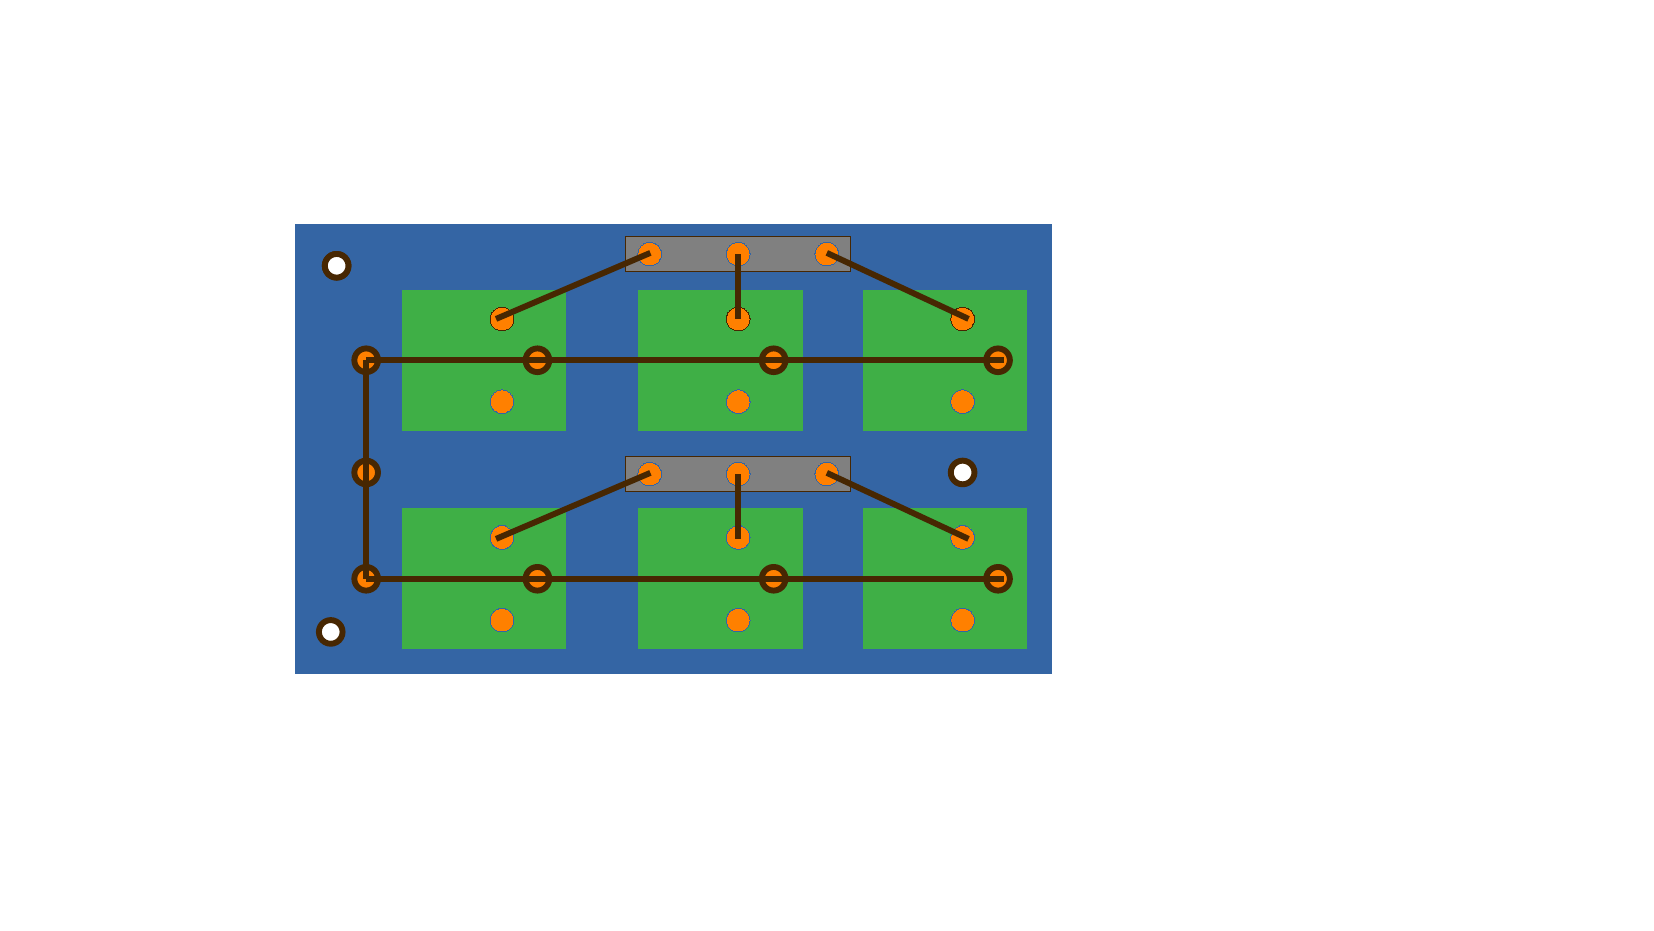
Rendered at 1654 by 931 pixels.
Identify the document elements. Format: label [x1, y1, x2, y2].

text_box [295, 224, 1052, 674]
